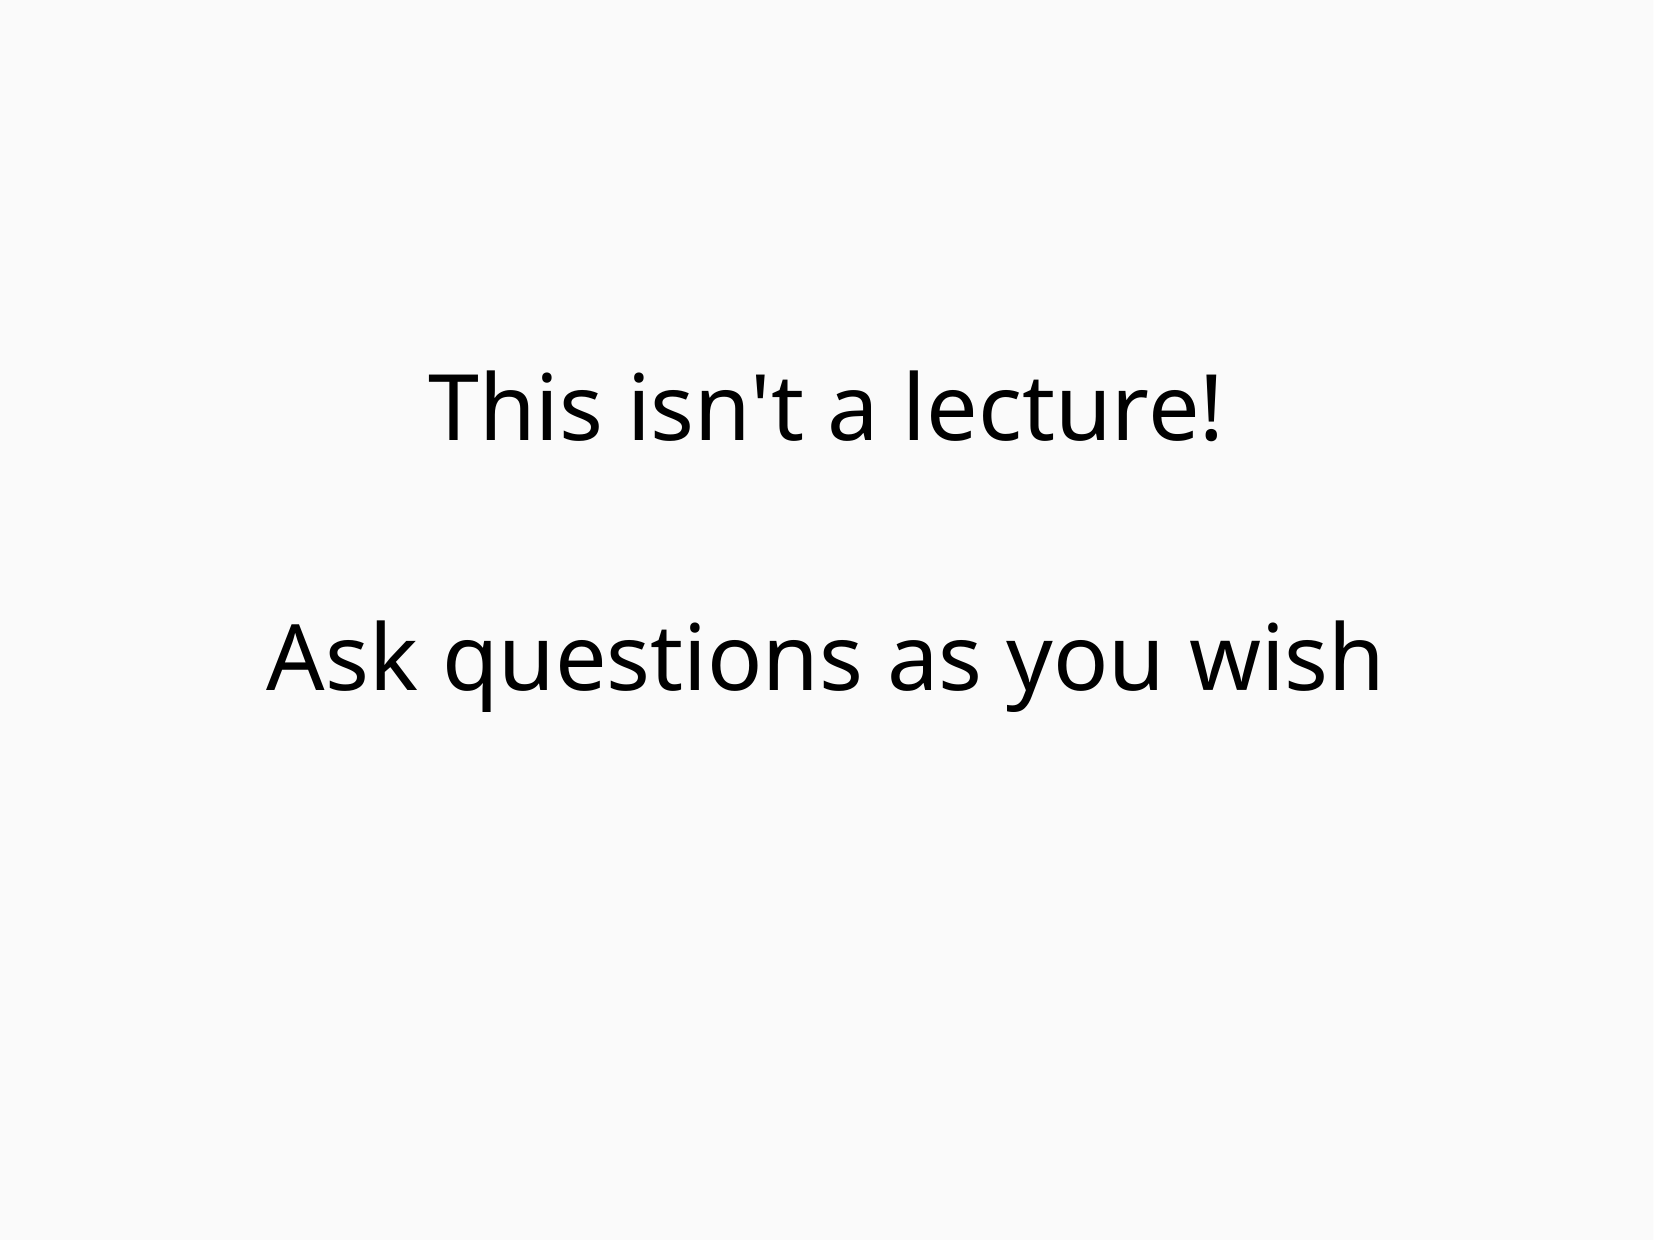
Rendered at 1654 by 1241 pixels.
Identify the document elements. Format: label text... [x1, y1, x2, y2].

subtitle This isn't a lecture! Ask questions as you wish [82, 49, 1571, 1010]
